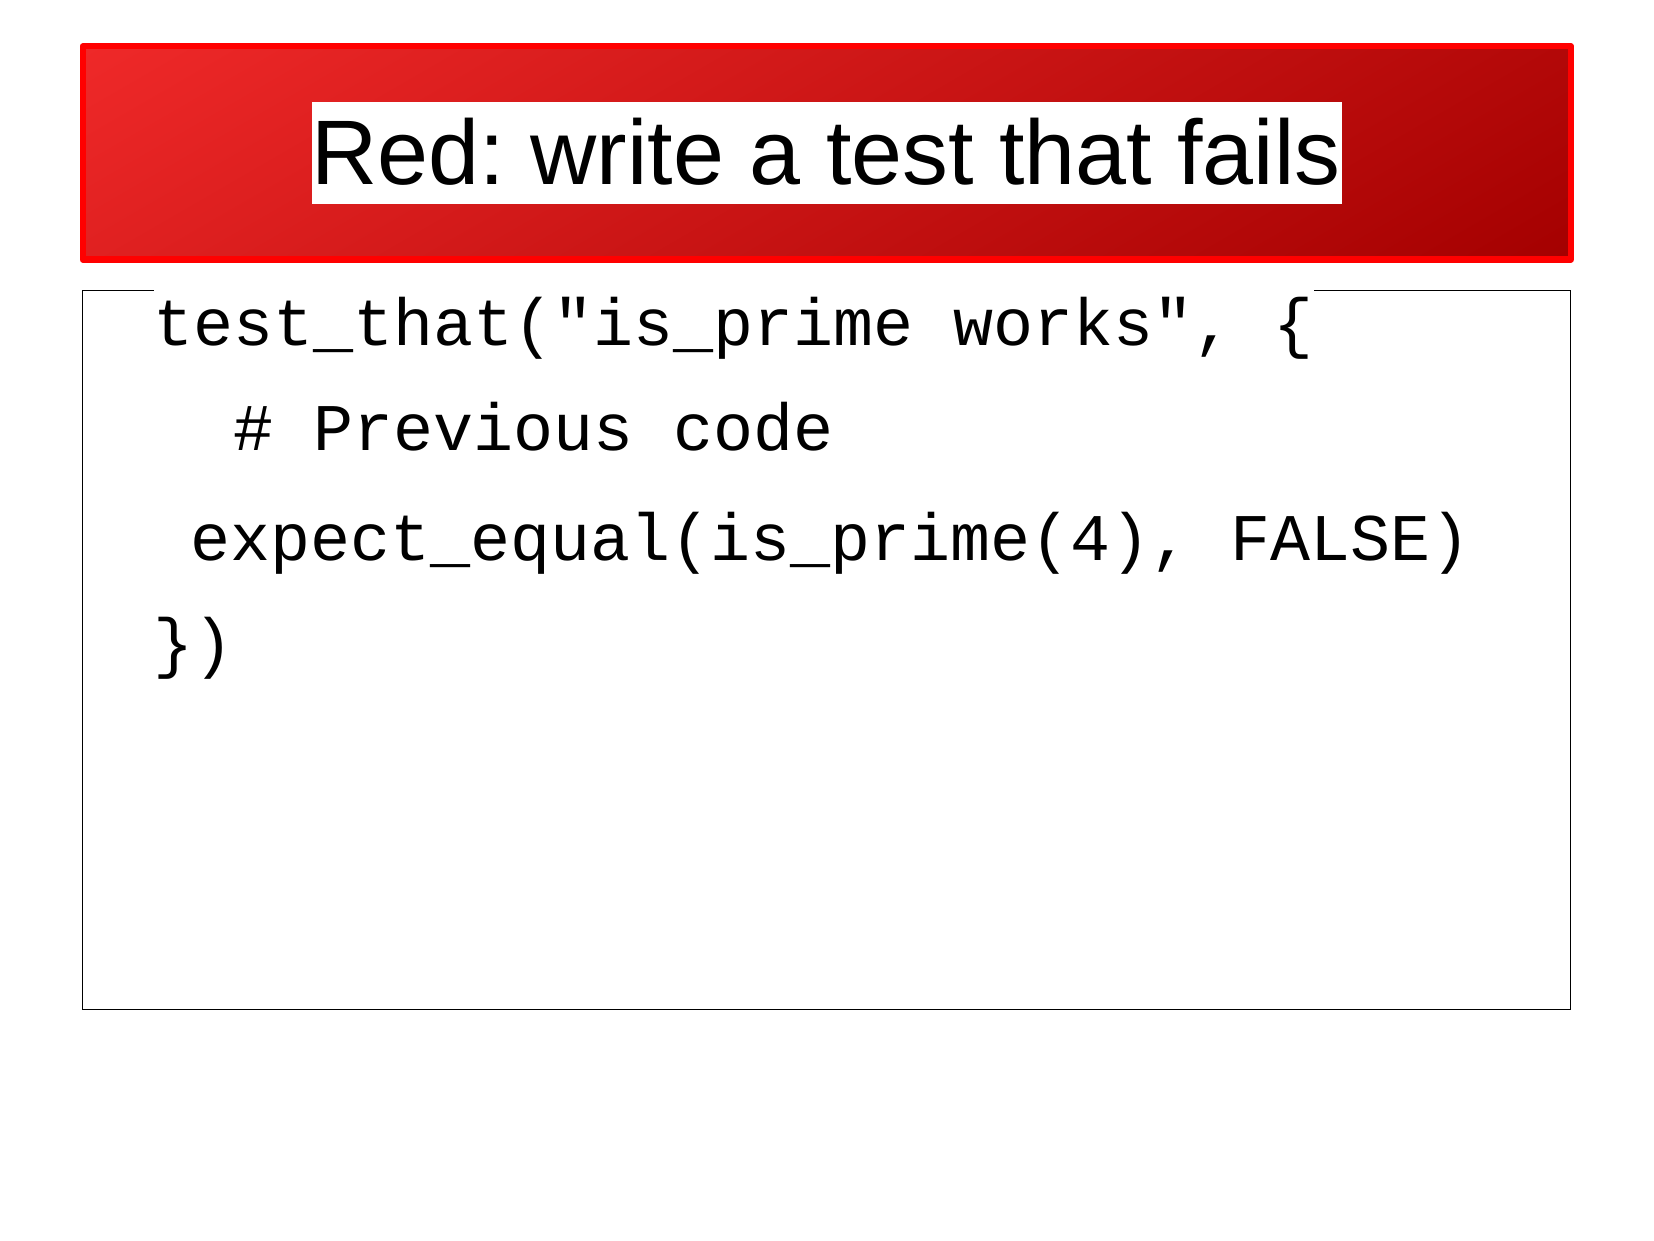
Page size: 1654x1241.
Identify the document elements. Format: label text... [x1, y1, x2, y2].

list test_that("is_prime works", { # Previous code expect_equal(is_prime(4), FALSE) }) [82, 290, 1571, 1010]
title Red: write a test that fails [82, 46, 1571, 260]
